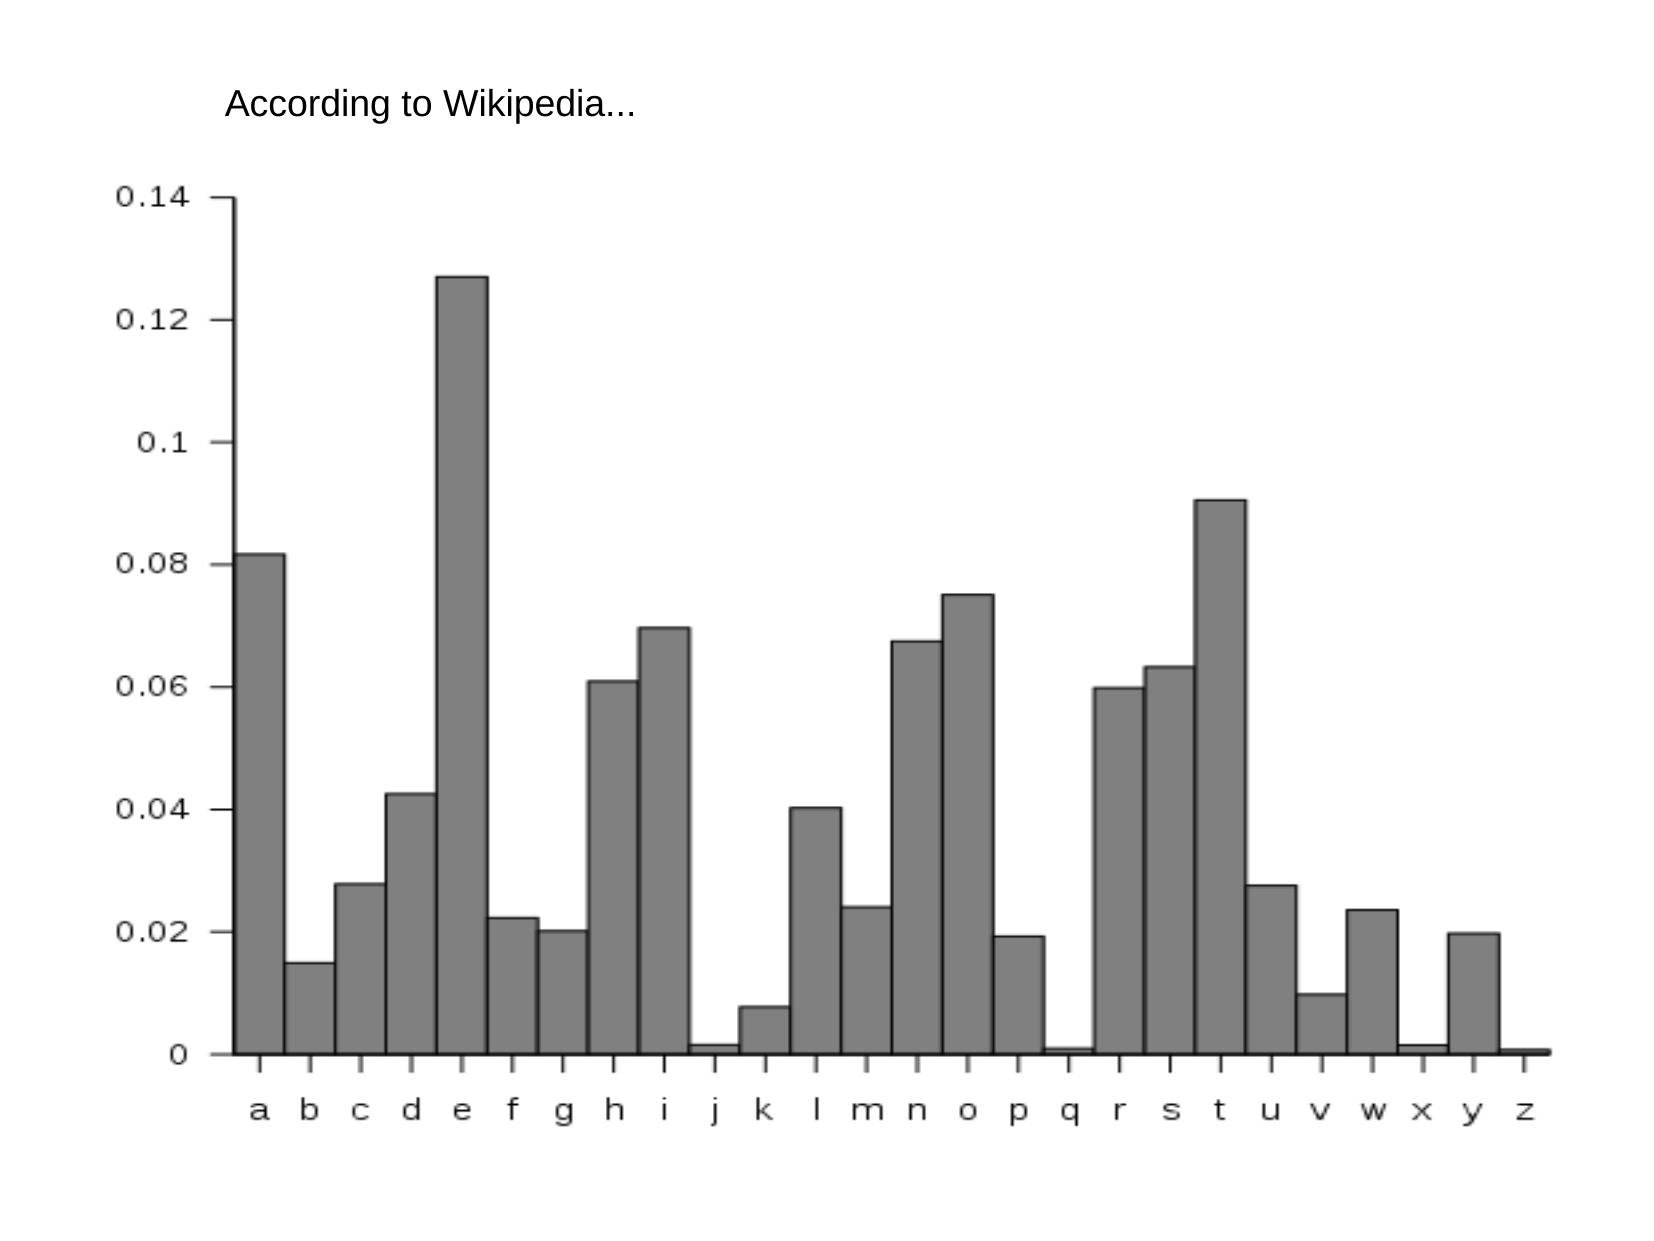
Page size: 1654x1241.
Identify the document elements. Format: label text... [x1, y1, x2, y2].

text_box According to Wikipedia... [210, 75, 1126, 132]
picture [0, 164, 1606, 1147]
